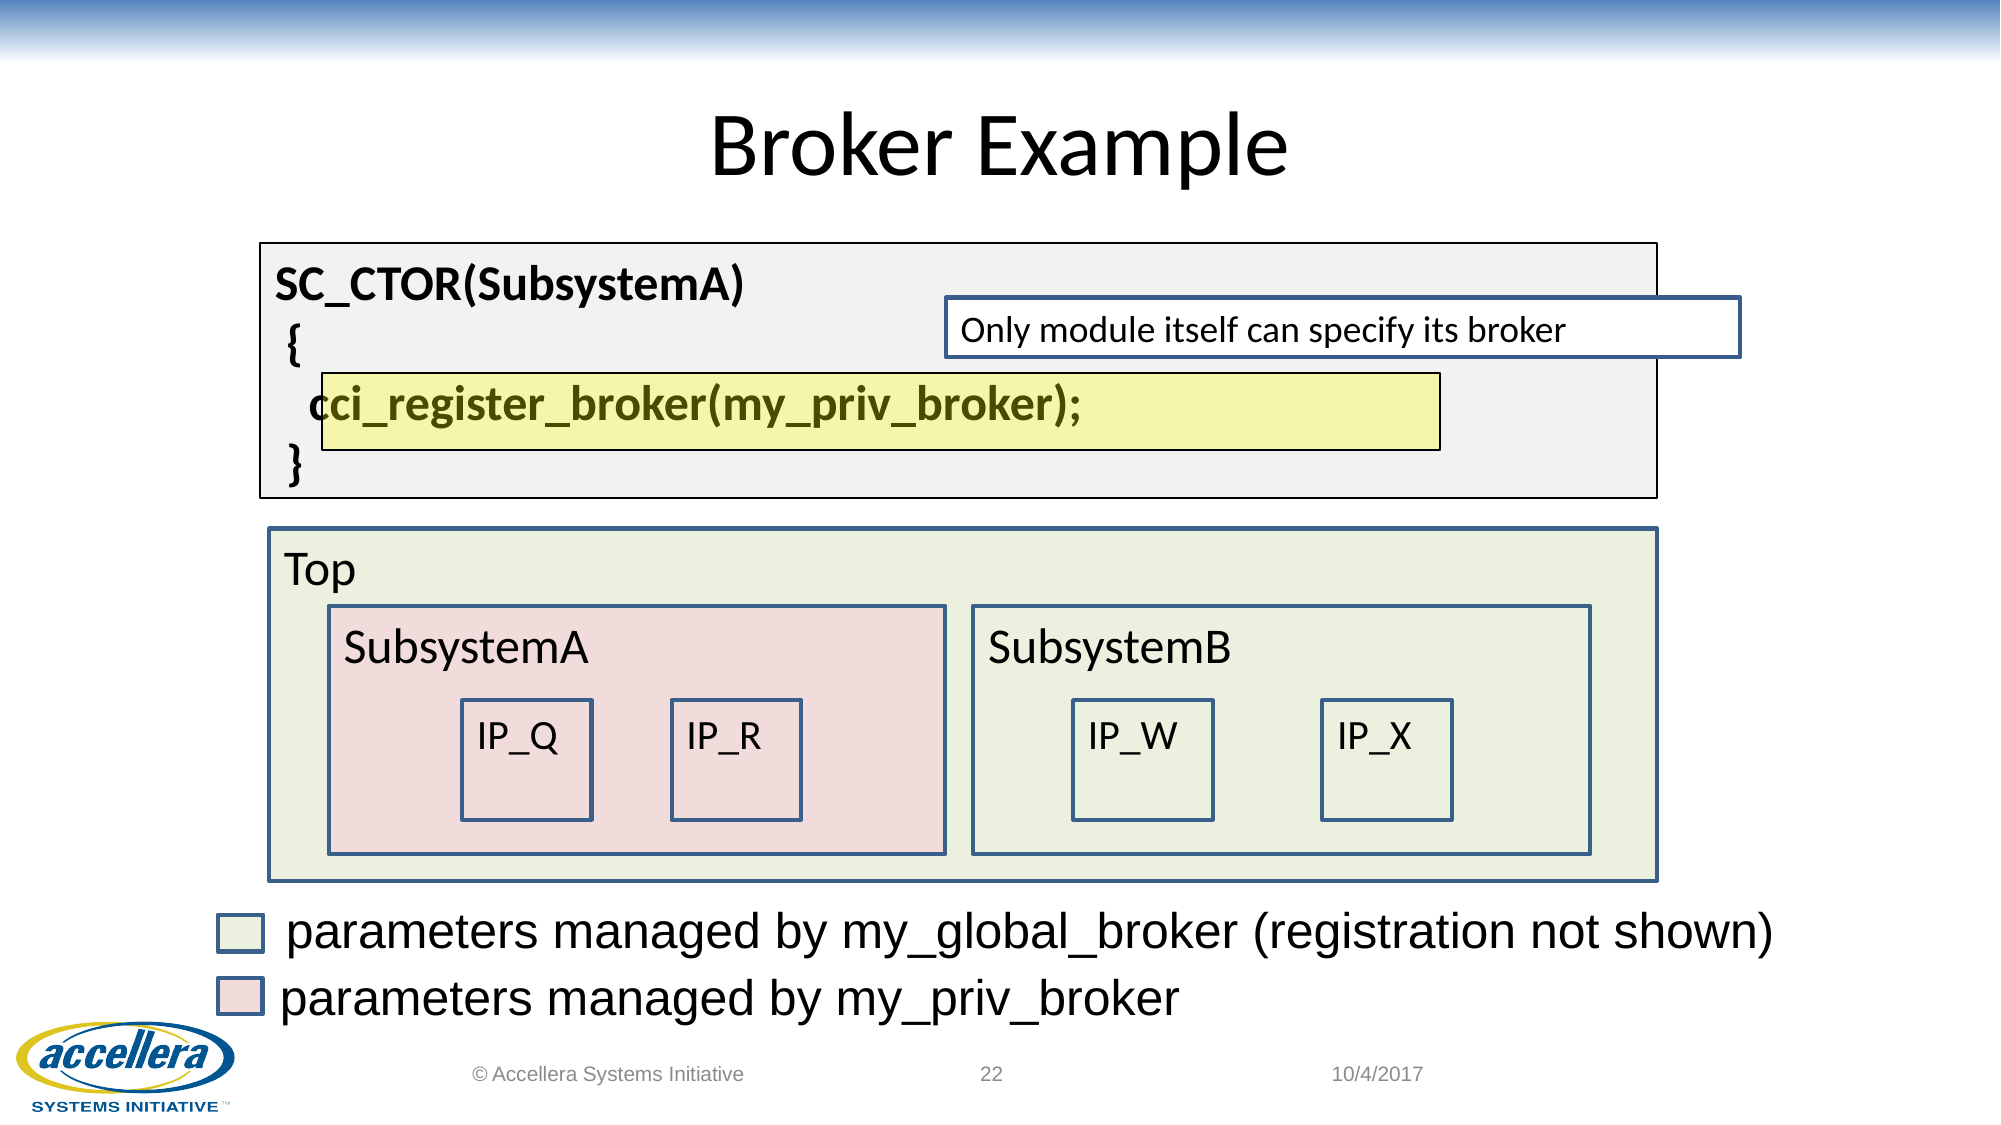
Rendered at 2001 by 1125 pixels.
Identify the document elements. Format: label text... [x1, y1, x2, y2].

text_box Top [269, 528, 1658, 881]
text_box IP_X [1322, 700, 1452, 820]
slide_number <number> [850, 1042, 1184, 1103]
slide_number 10/4/2017 [1316, 1042, 1550, 1103]
text_box SubsystemB [973, 605, 1591, 855]
text_box IP_W [1073, 700, 1213, 820]
text_box IP_R [671, 700, 802, 820]
text_box IP_Q [462, 700, 592, 820]
text_box SC_CTOR(SubsystemA) { cci_register_broker(my_priv_broker); } [260, 242, 1658, 498]
text_box parameters managed by my_priv_broker [265, 958, 1196, 1034]
text_box parameters managed by my_global_broker (registration not shown) [271, 890, 1790, 966]
text_box Only module itself can specify its broker [945, 297, 1741, 358]
text_box [322, 373, 1440, 451]
text_box SubsystemA [328, 605, 946, 855]
picture [16, 1021, 235, 1112]
title Broker Example [99, 45, 1900, 233]
footer © Accellera Systems Initiative [366, 1042, 850, 1103]
text_box [217, 914, 264, 952]
text_box [217, 978, 263, 1015]
